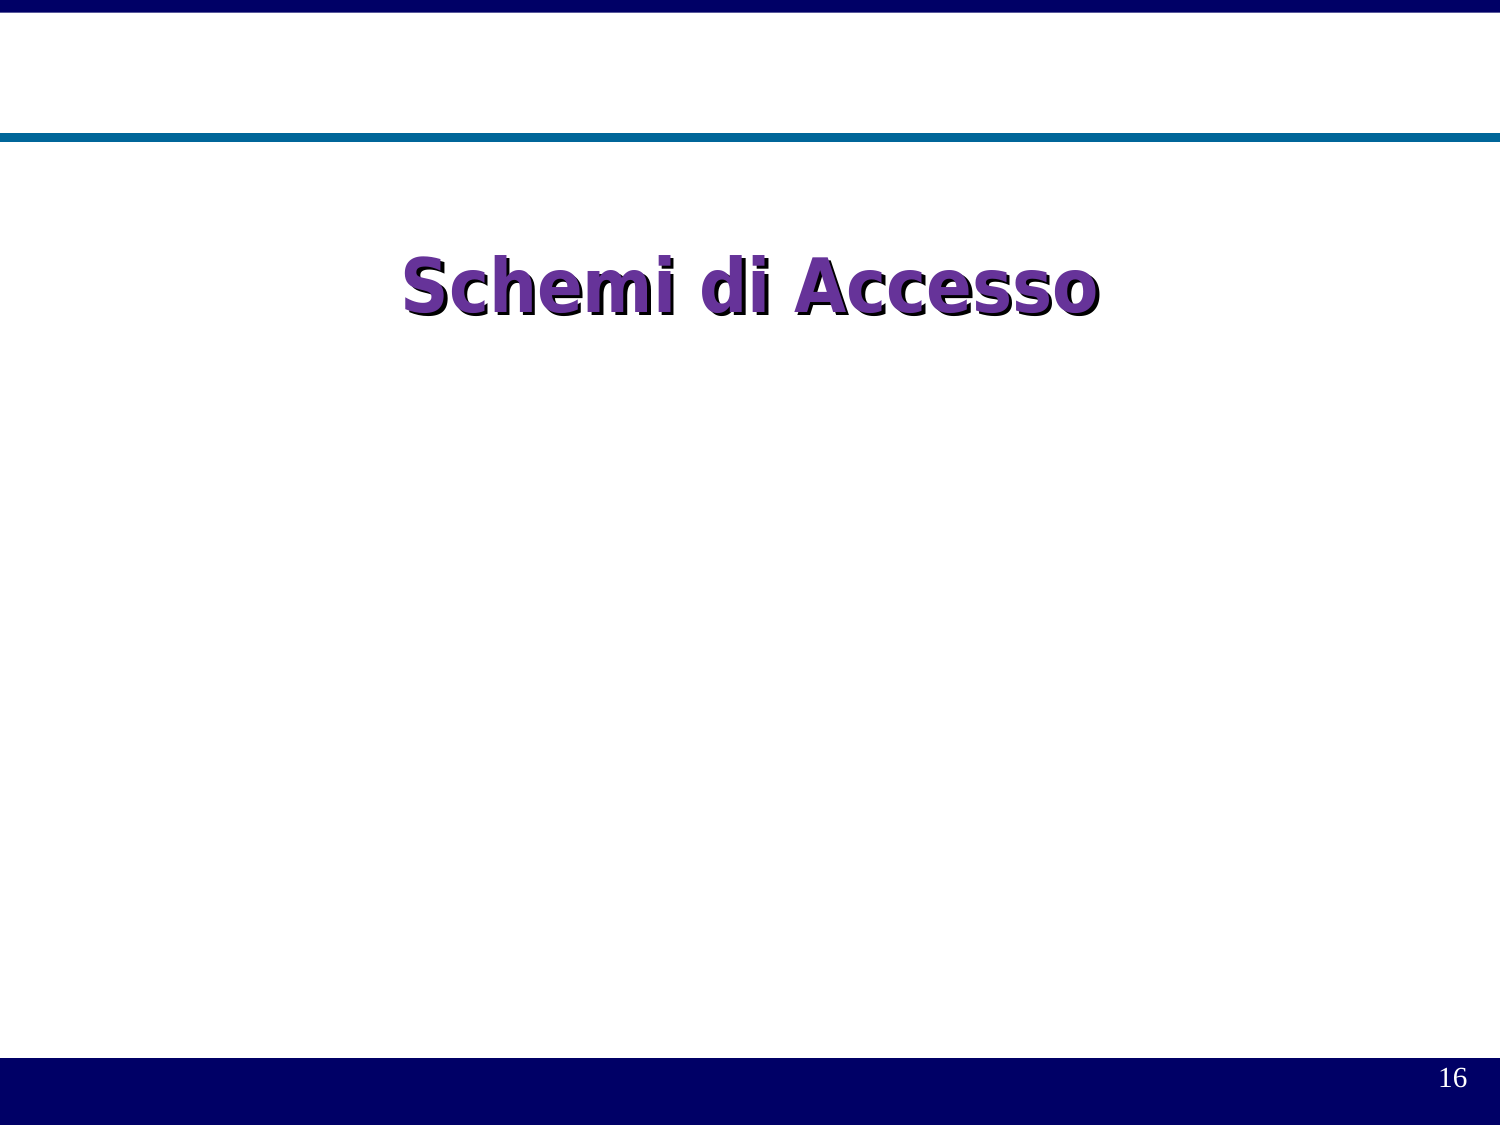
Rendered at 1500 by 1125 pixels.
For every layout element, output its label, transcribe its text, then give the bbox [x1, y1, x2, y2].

subtitle Schemi di Accesso [30, 0, 1471, 580]
